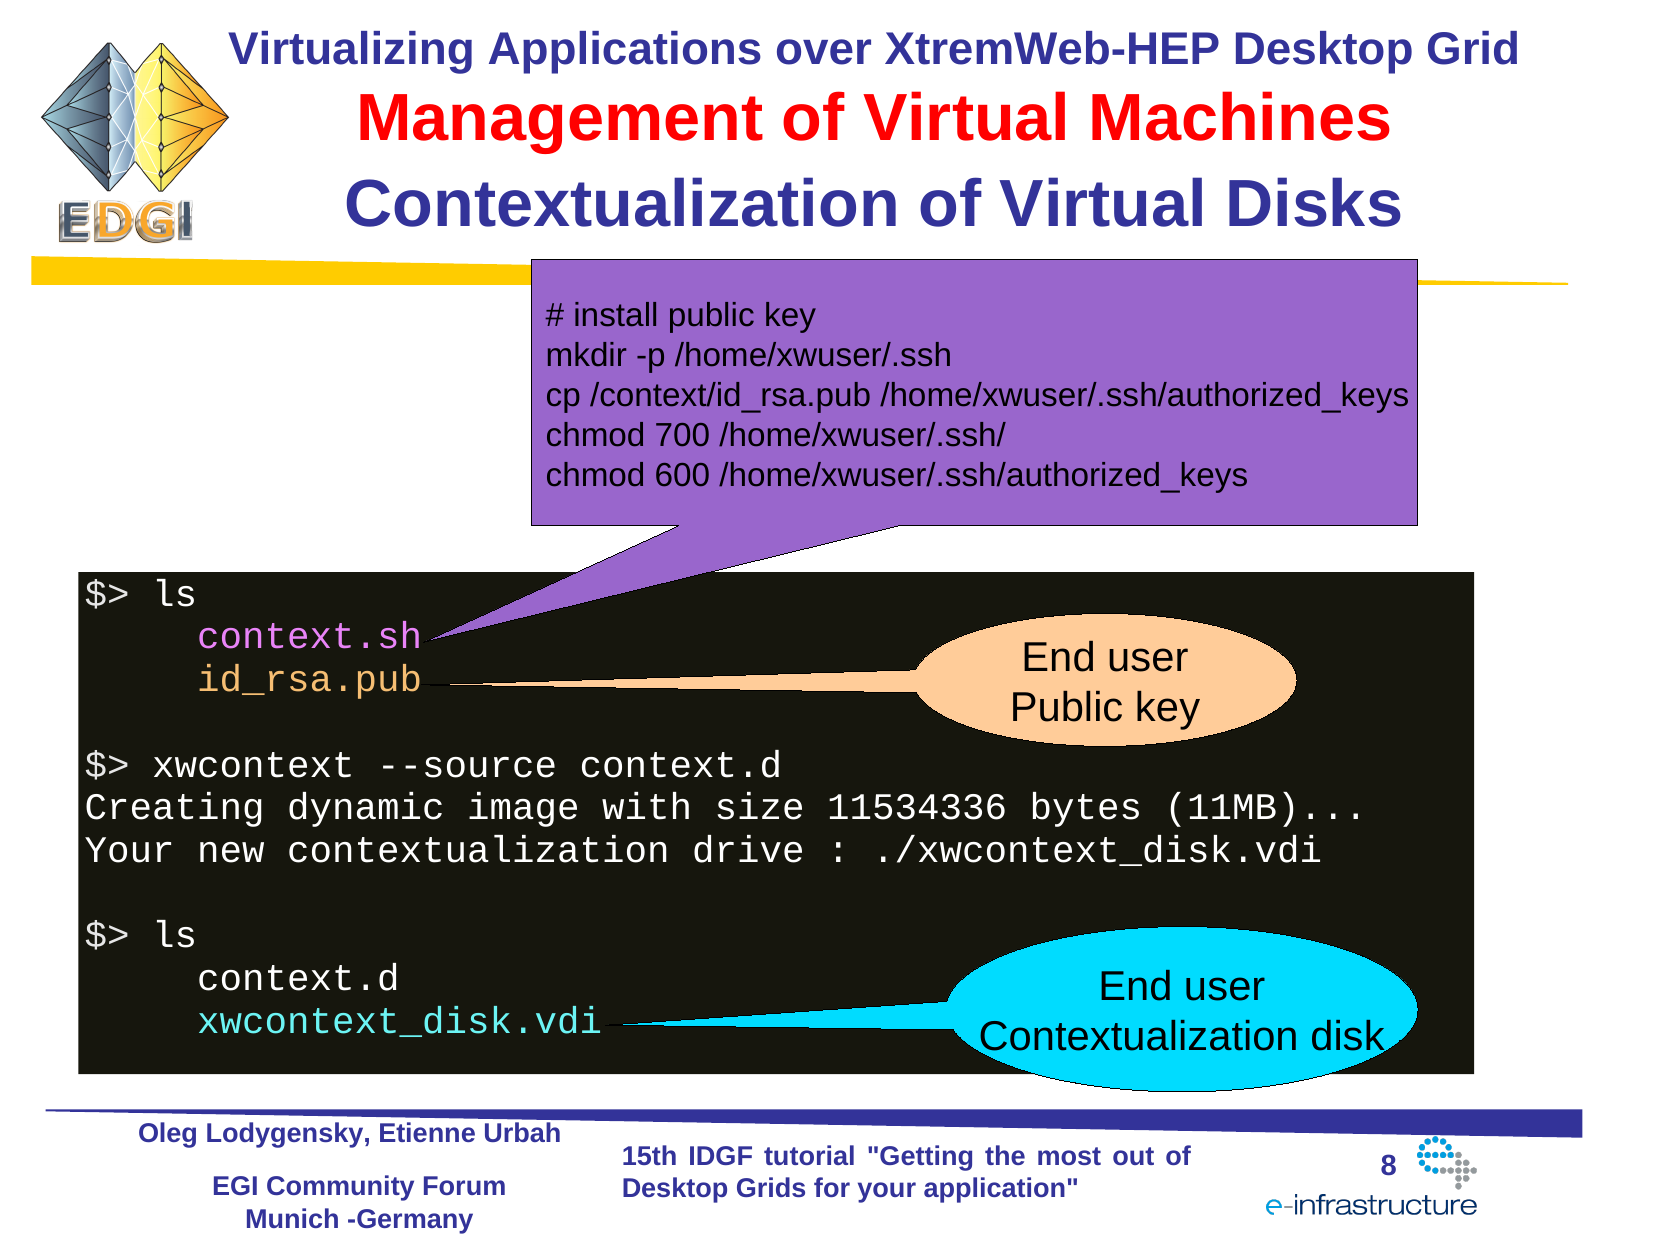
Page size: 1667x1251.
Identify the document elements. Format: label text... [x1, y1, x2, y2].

text_box $> ls context.sh id_rsa.pub $> xwcontext --source context.d Creating dynamic image with size 11534336 bytes (11MB)... Your new contextualization drive : ./xwcontext_disk.vdi $> ls context.d xwcontext_disk.vdi [78, 572, 1475, 1075]
picture [1266, 1136, 1477, 1215]
text_box # install public key mkdir -p /home/xwuser/.ssh cp /context/id_rsa.pub /home/xwuser/.ssh/authorized_keys chmod 700 /home/xwuser/.ssh/ chmod 600 /home/xwuser/.ssh/authorized_keys [423, 259, 1418, 643]
text_box End user Public key [421, 613, 1298, 747]
picture [31, 37, 238, 249]
text_box End user Contextualization disk [605, 926, 1419, 1092]
text_box Virtualizing Applications over XtremWeb-HEP Desktop Grid Management of Virtual Machines Contextualization of Virtual Disks [227, 16, 1530, 242]
